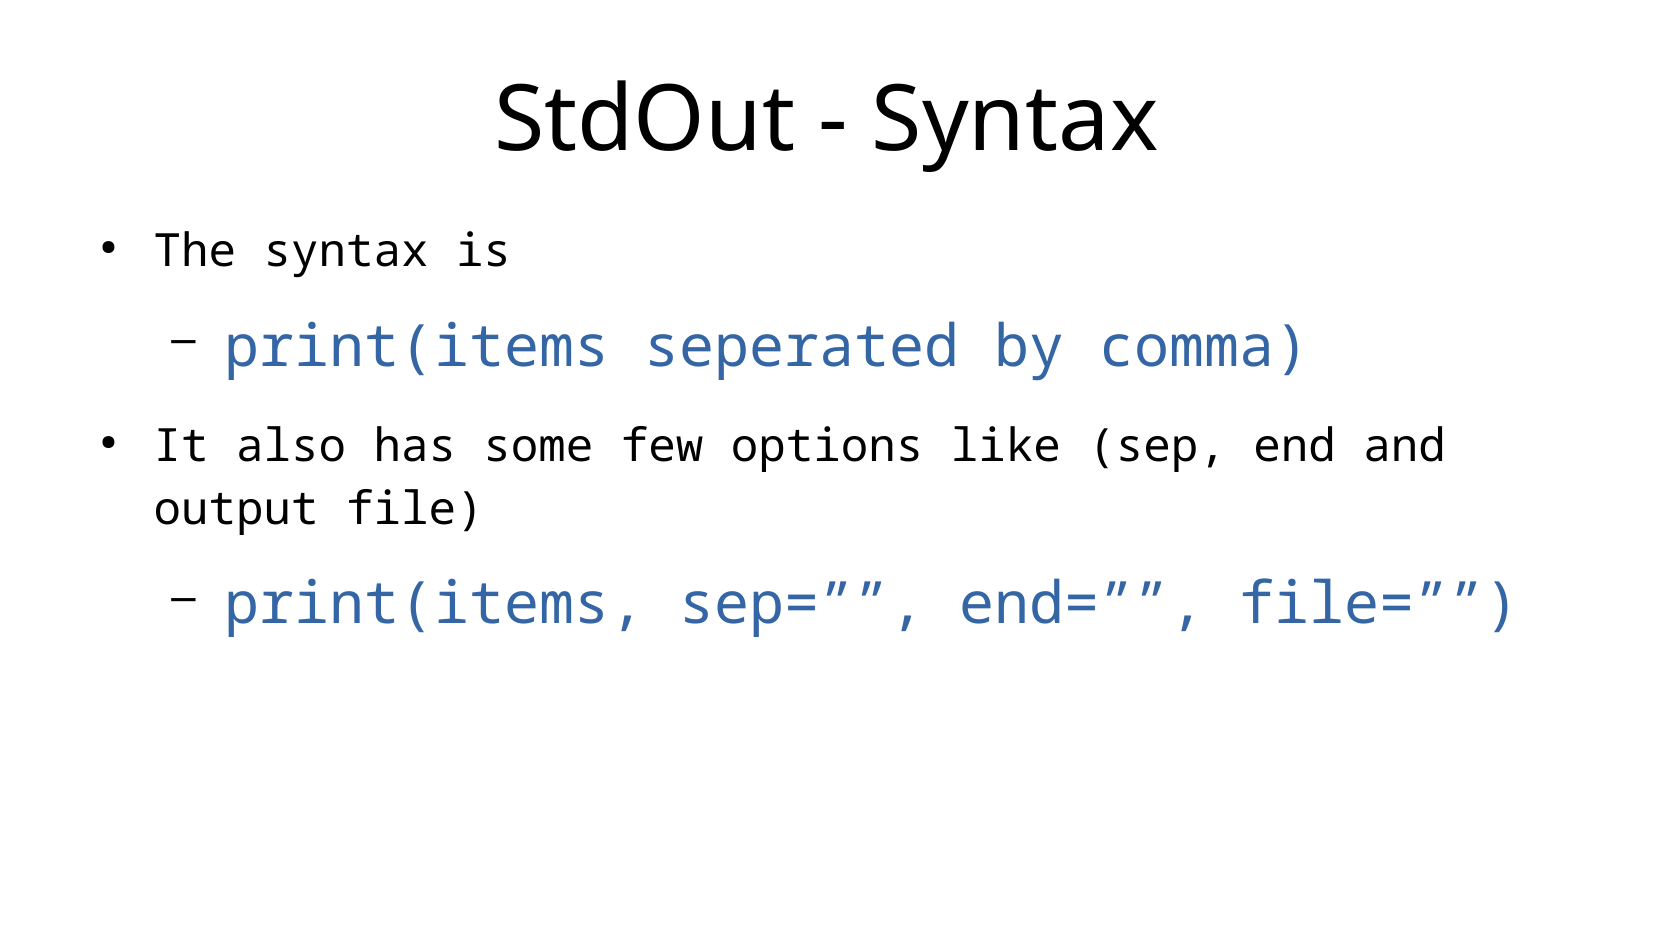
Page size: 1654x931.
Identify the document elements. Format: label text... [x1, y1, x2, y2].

title StdOut - Syntax [82, 37, 1571, 193]
list The syntax is print(items seperated by comma) It also has some few options like (sep, end and output file) print(items, sep=””, end=””, file=””) [82, 217, 1571, 758]
